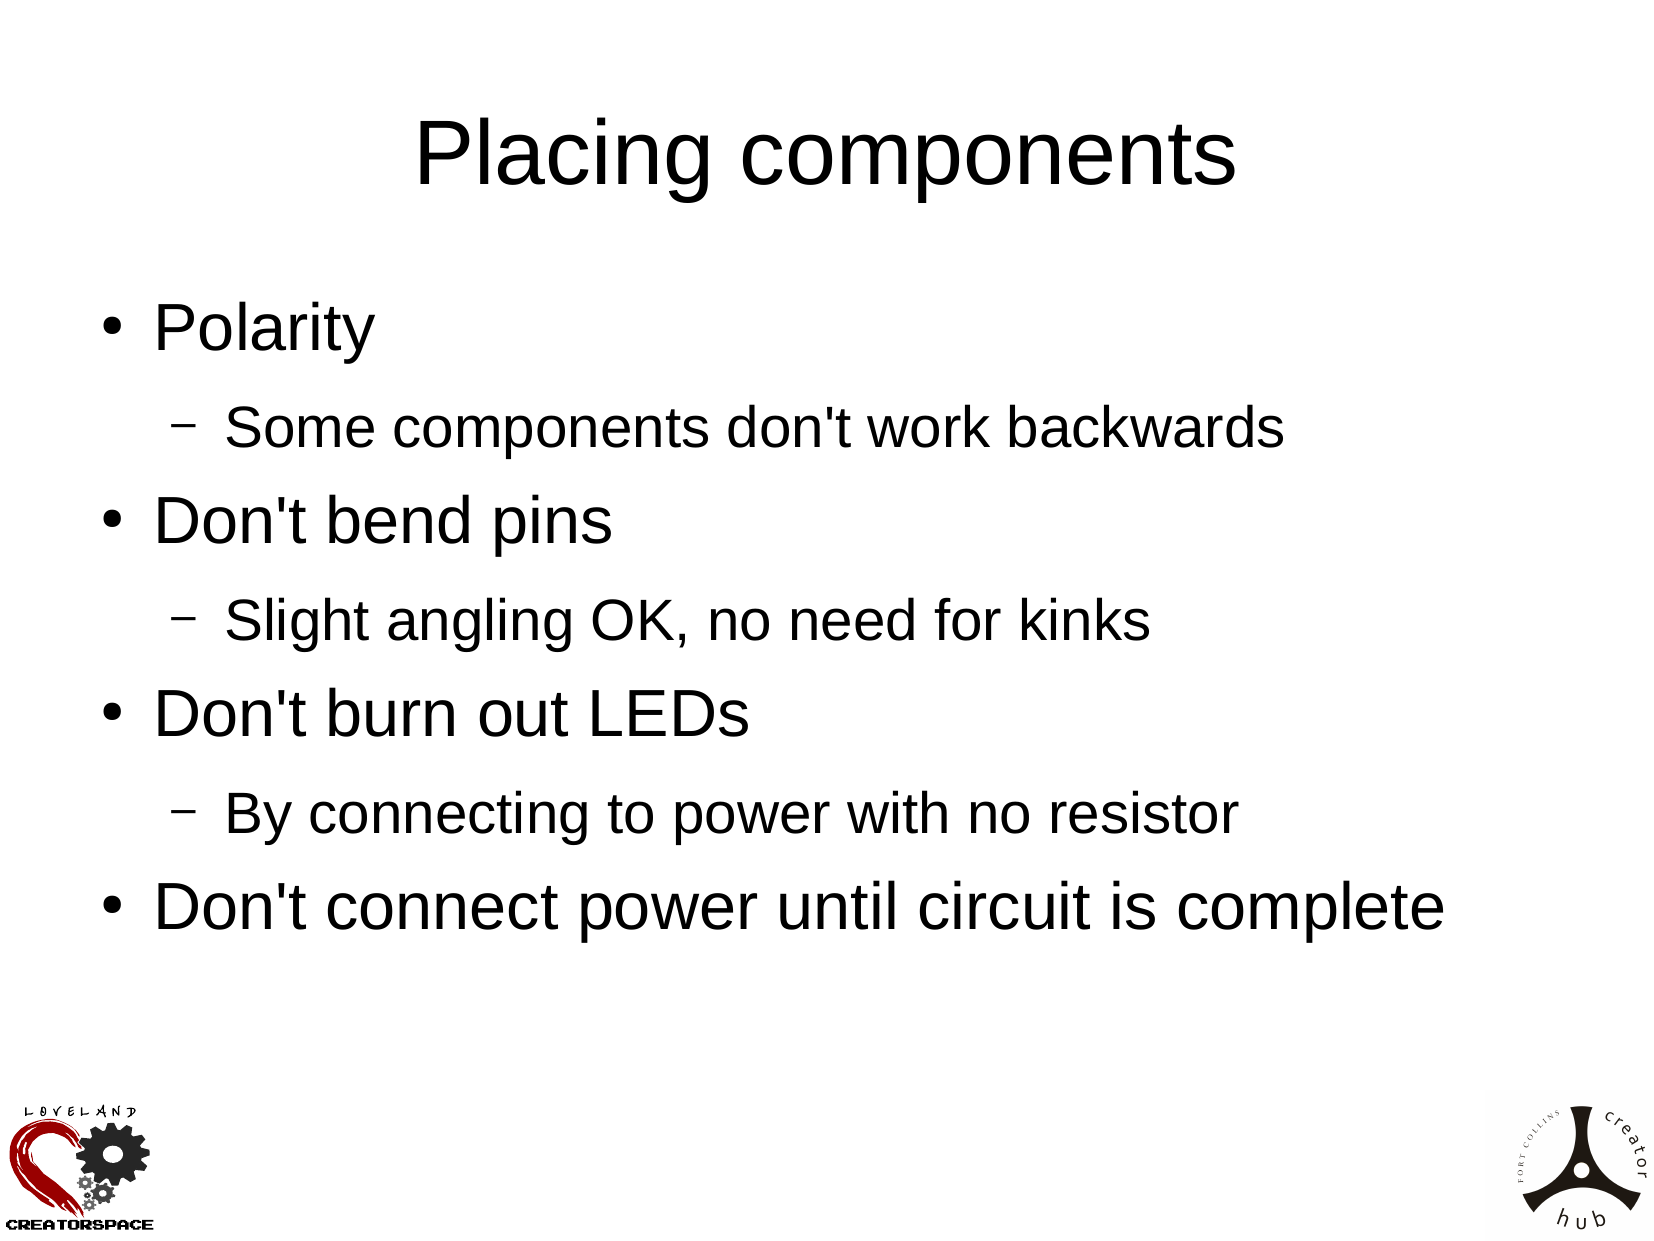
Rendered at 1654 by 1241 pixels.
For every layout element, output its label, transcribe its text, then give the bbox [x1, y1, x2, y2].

title Placing components [82, 49, 1571, 257]
picture [1485, 1090, 1654, 1241]
list Polarity Some components don't work backwards Don't bend pins Slight angling OK, no need for kinks Don't burn out LEDs By connecting to power with no resistor Don't connect power until circuit is complete [82, 290, 1571, 1010]
